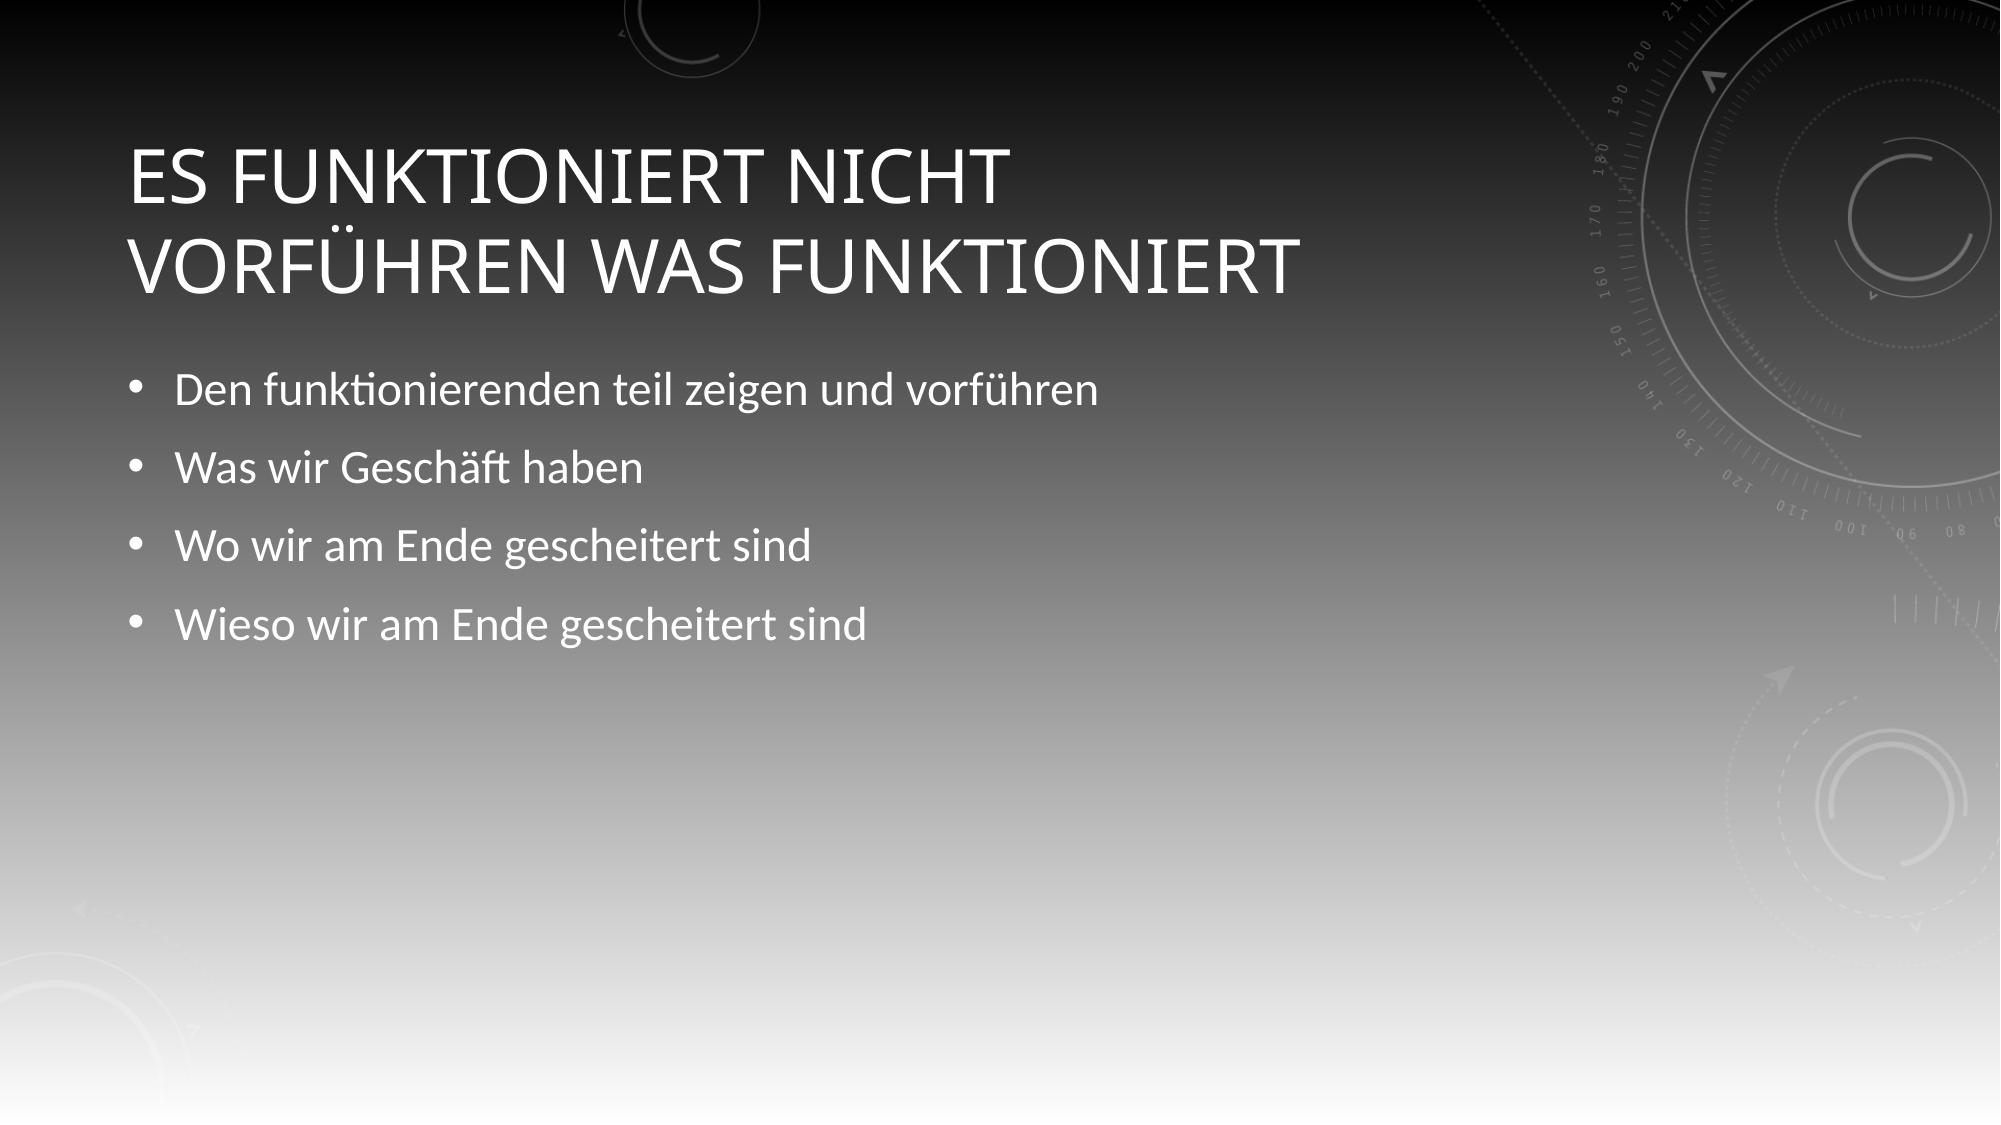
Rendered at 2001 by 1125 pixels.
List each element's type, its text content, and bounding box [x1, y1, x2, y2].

title Es funktioniert nicht vorführen was funktioniert [112, 99, 1775, 339]
picture [0, 0, 2000, 1125]
list Den funktionierenden teil zeigen und vorführen Was wir Geschäft haben Wo wir am Ende gescheitert sind Wieso wir am Ende gescheitert sind [112, 349, 1775, 949]
